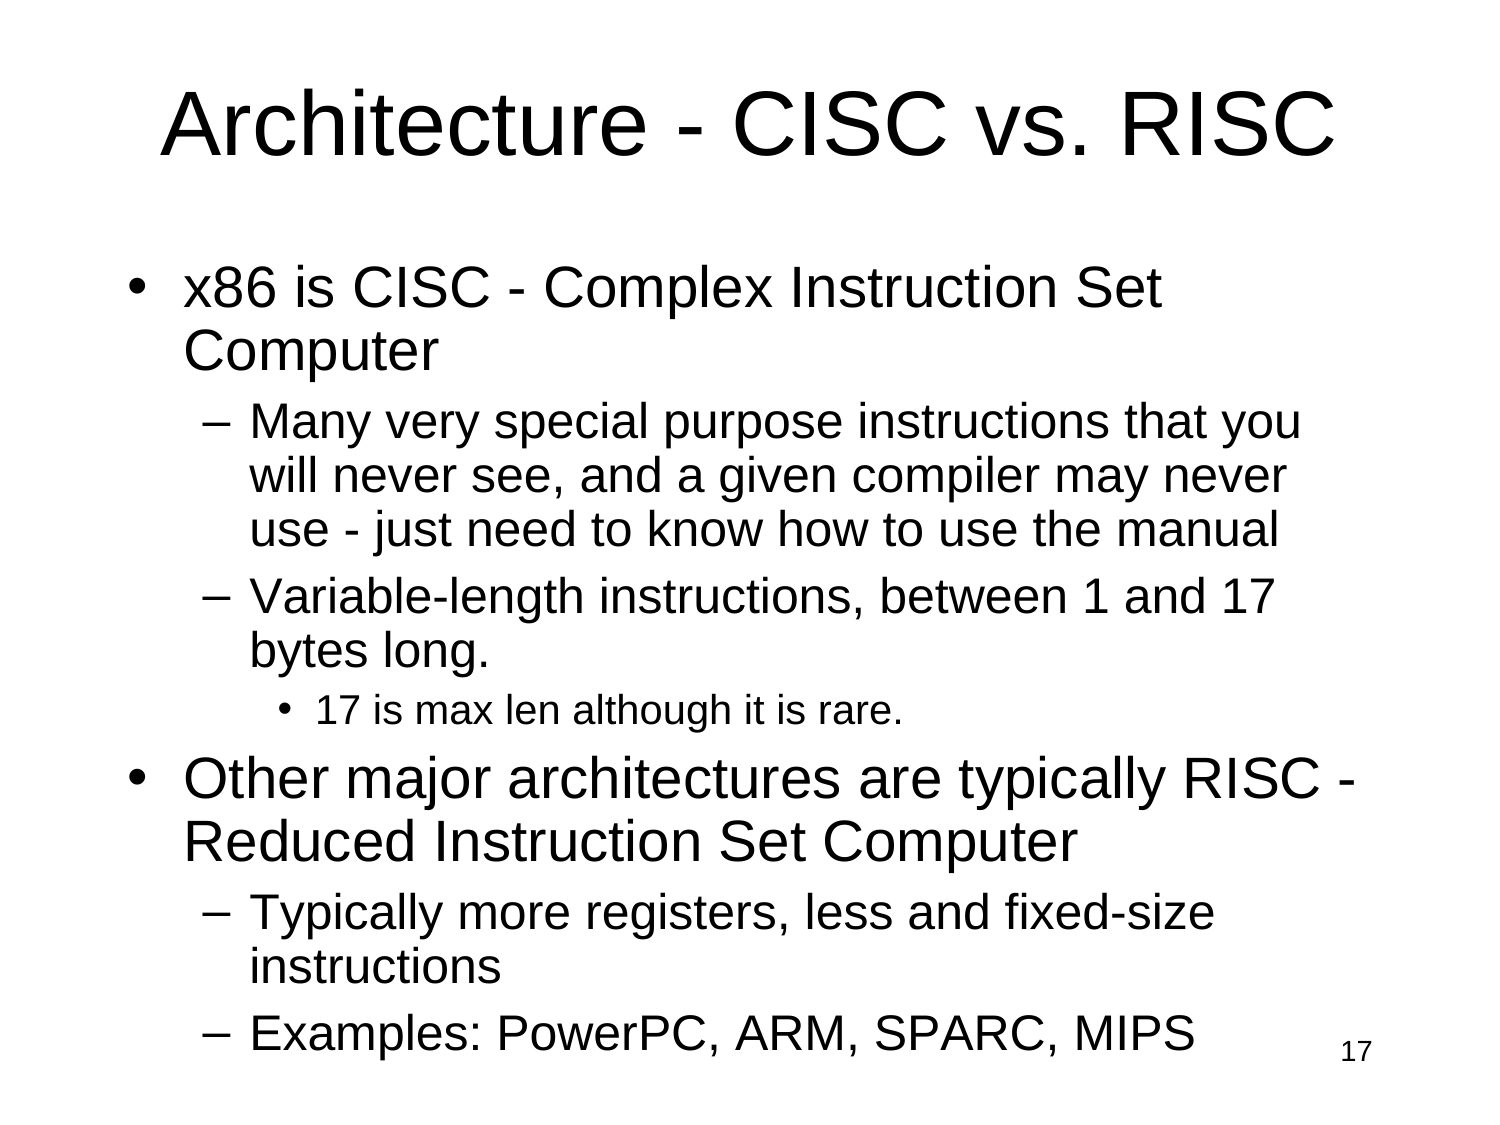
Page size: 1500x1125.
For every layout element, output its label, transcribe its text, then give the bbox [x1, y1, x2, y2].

title Architecture - CISC vs. RISC [112, 24, 1388, 213]
list x86 is CISC - Complex Instruction Set Computer Many very special purpose instructions that you will never see, and a given compiler may never use - just need to know how to use the manual Variable-length instructions, between 1 and 17 bytes long. 17 is max len although it is rare. Other major architectures are typically RISC - Reduced Instruction Set Computer Typically more registers, less and fixed-size instructions Examples: PowerPC, ARM, SPARC, MIPS [112, 249, 1388, 1114]
